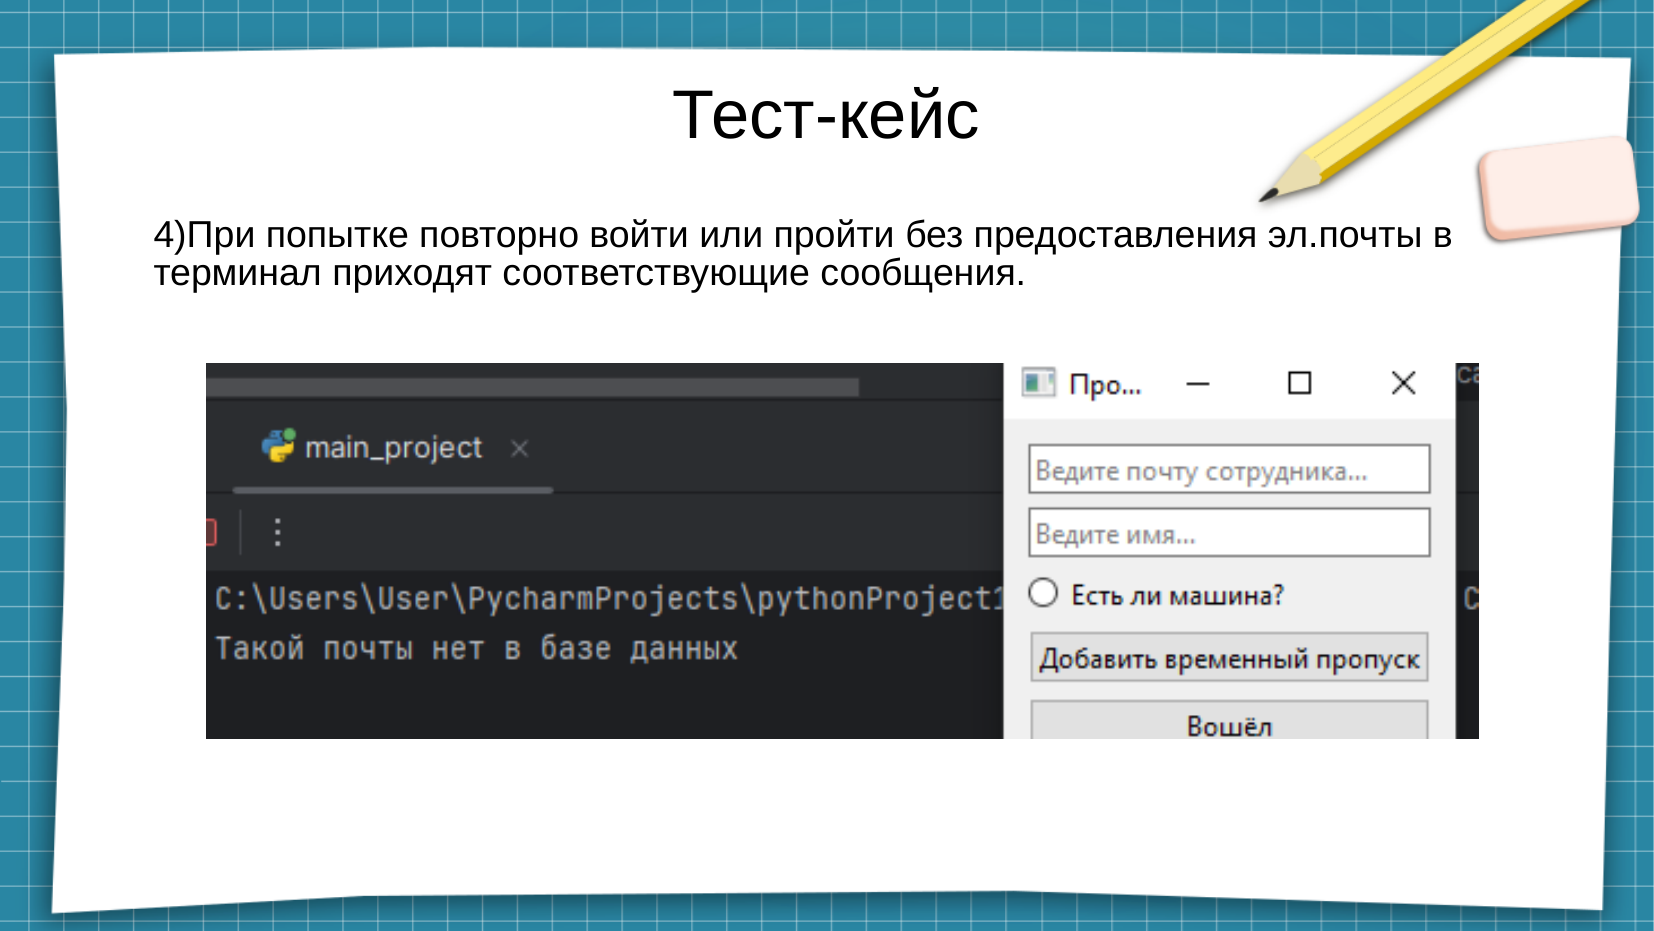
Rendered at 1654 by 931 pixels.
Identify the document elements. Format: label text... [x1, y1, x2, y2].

picture [0, 0, 1654, 931]
list 4)При попытке повторно войти или пройти без предоставления эл.почты в терминал приходят соответствующие сообщения. [82, 217, 1571, 758]
title Тест-кейс [82, 37, 1571, 193]
